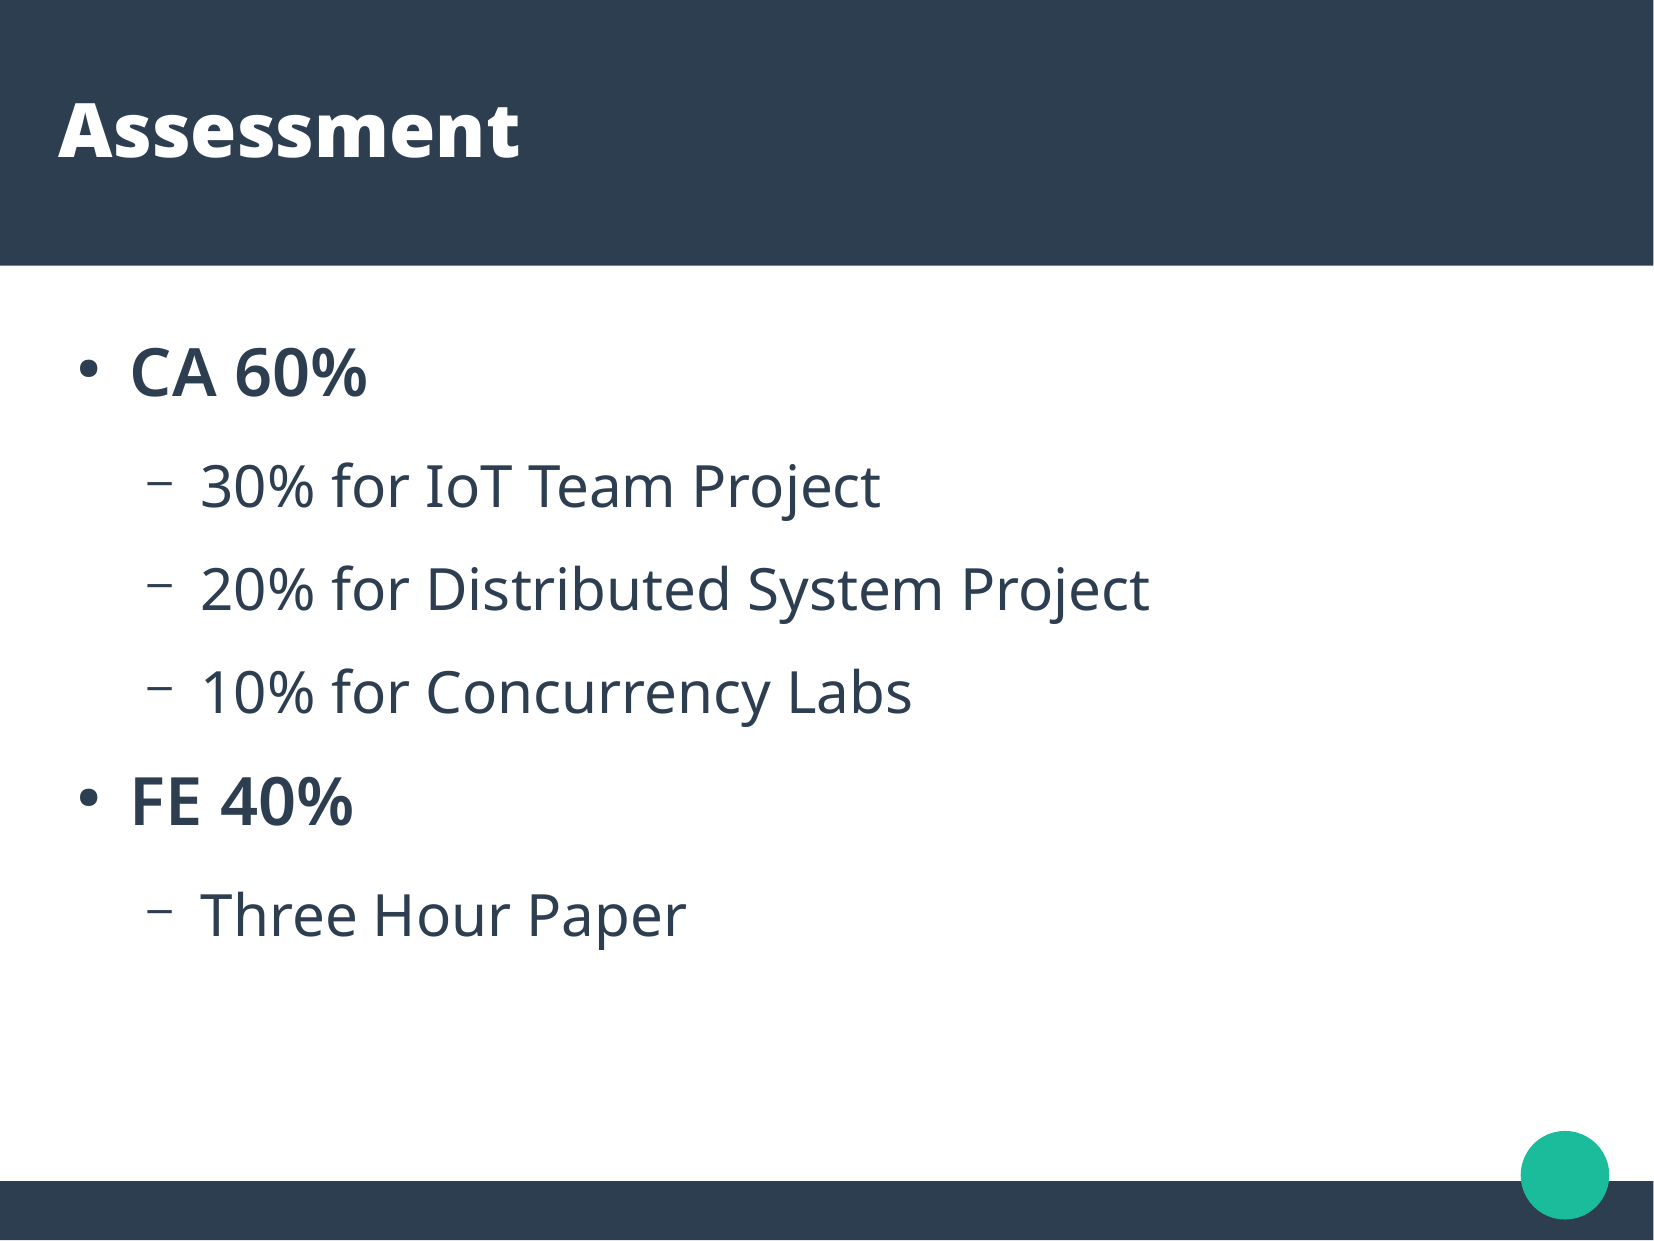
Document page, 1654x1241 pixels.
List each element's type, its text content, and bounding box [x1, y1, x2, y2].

title Assessment [59, 49, 1595, 207]
list CA 60% 30% for IoT Team Project 20% for Distributed System Project 10% for Concurrency Labs FE 40% Three Hour Paper [59, 324, 1595, 1152]
